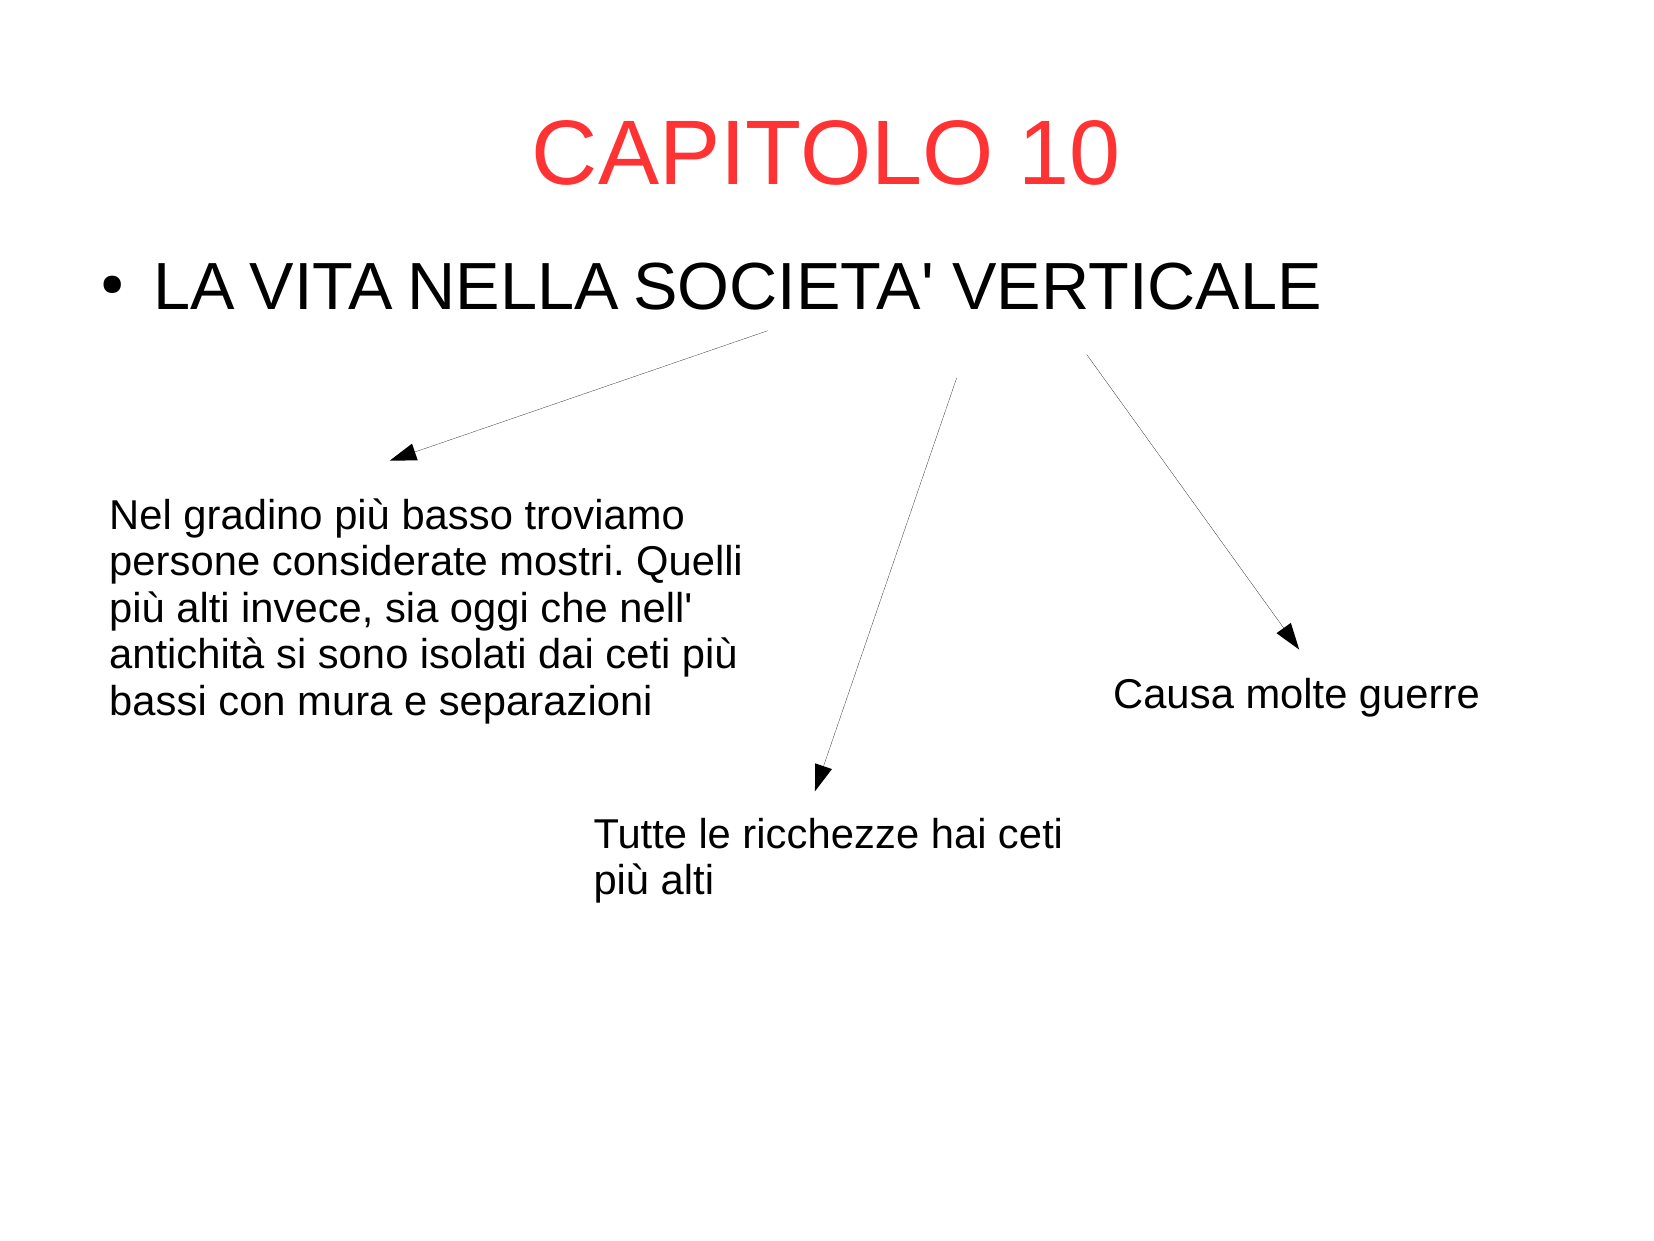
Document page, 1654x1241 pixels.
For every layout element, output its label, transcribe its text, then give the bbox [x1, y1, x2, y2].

title CAPITOLO 10 [82, 49, 1571, 249]
list LA VITA NELLA SOCIETA' VERTICALE [82, 249, 1571, 969]
text_box Nel gradino più basso troviamo persone considerate mostri. Quelli più alti invece, sia oggi che nell' antichità si sono isolati dai ceti più bassi con mura e separazioni [94, 484, 804, 732]
text_box Tutte le ricchezze hai ceti più alti [578, 803, 1099, 911]
text_box Causa molte guerre [1098, 663, 1654, 725]
